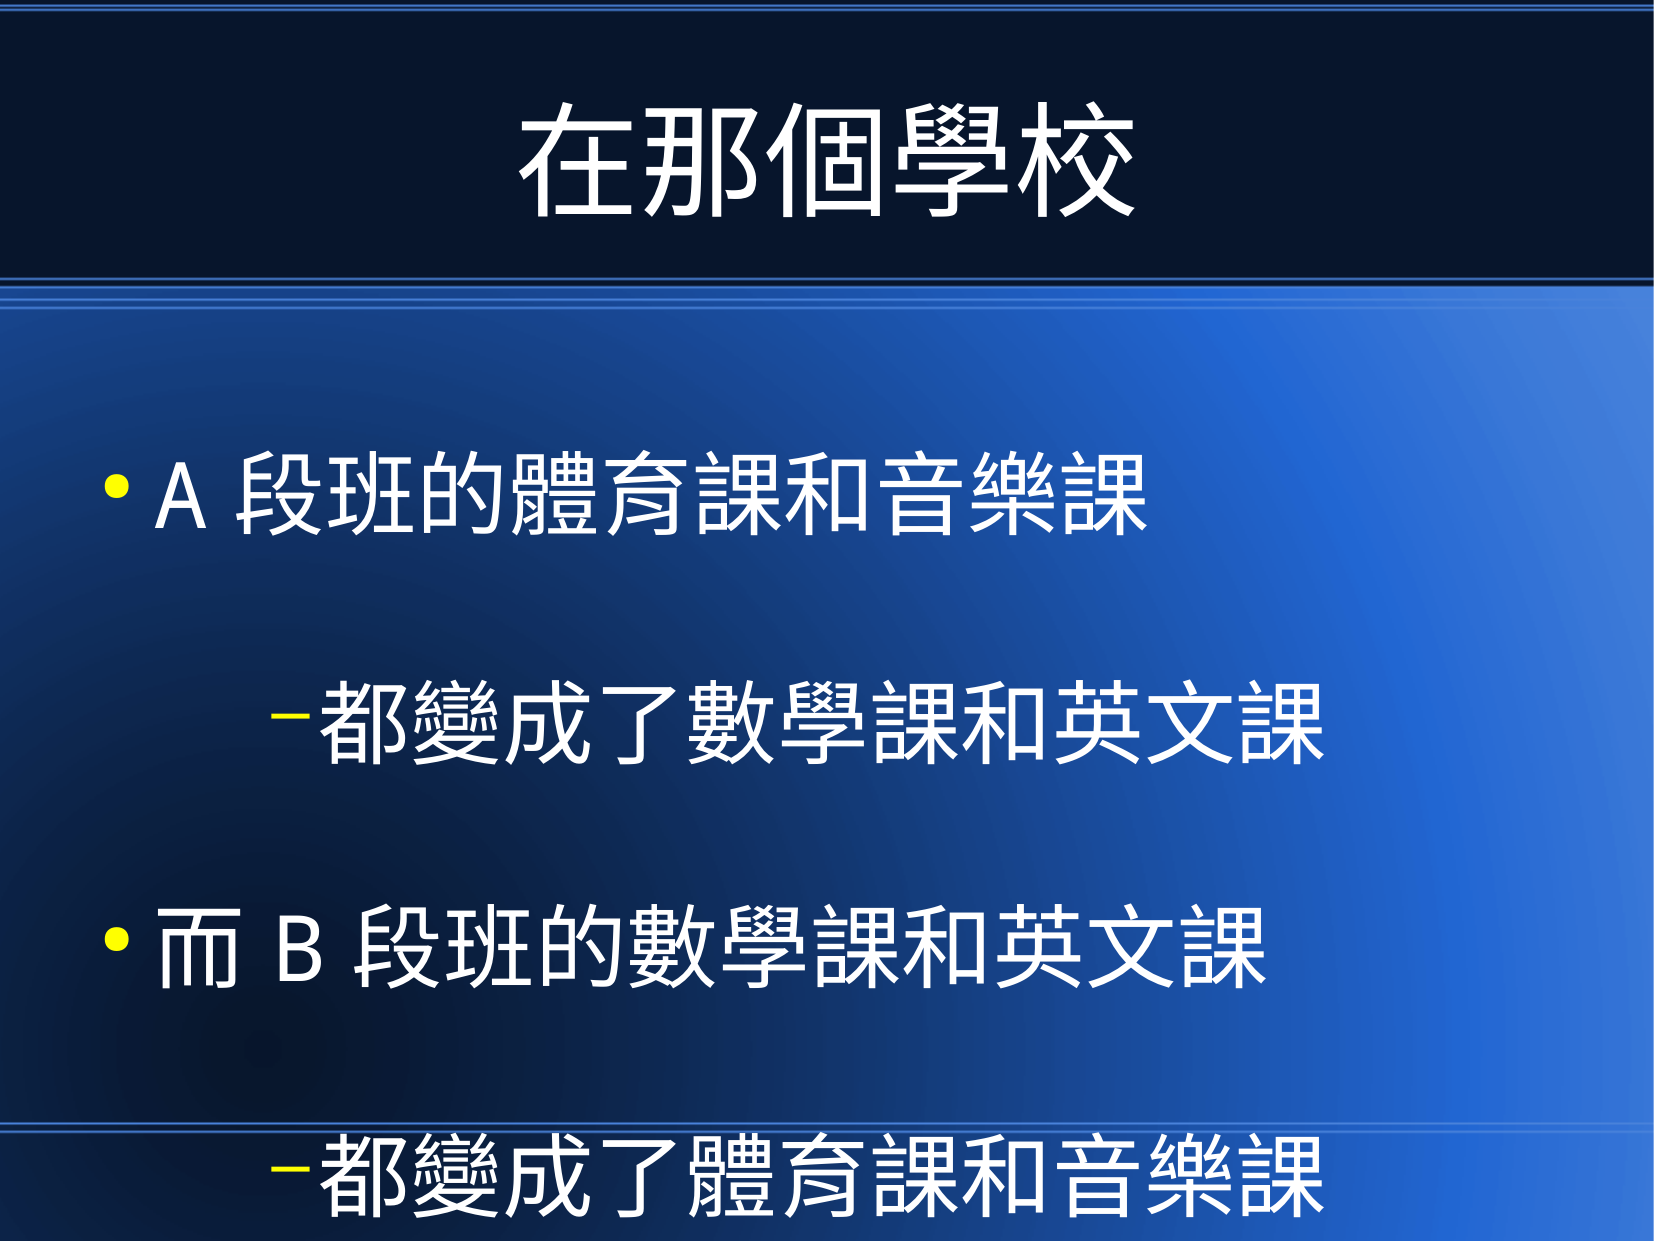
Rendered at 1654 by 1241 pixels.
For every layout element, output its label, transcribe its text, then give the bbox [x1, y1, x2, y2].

title 在那個學校 [82, 49, 1571, 257]
list A段班的體育課和音樂課 都變成了數學課和英文課 而B段班的數學課和英文課 都變成了體育課和音樂課 [82, 355, 1571, 1241]
picture [0, 0, 1654, 1241]
